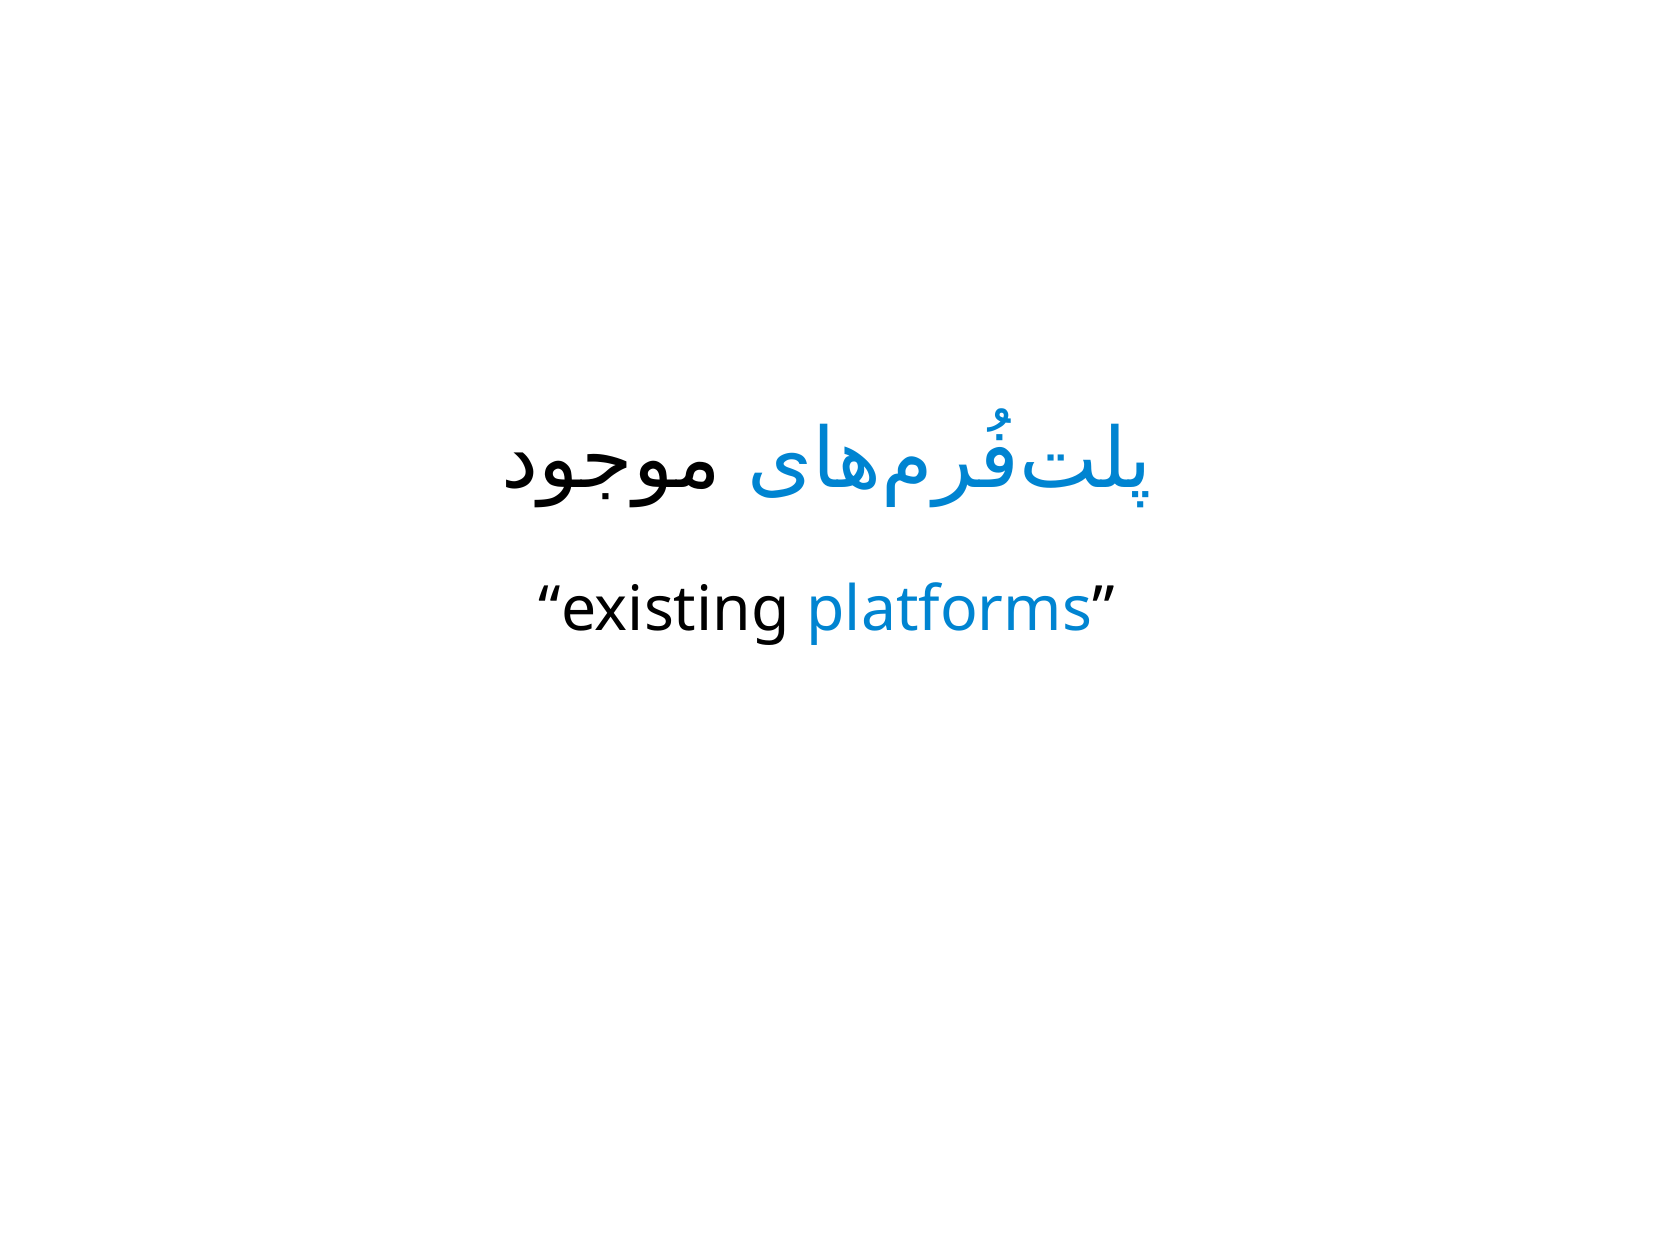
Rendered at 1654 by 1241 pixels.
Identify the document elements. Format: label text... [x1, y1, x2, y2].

subtitle پلت‌فُرم‌های موجود “existing platforms” [82, 49, 1571, 1010]
